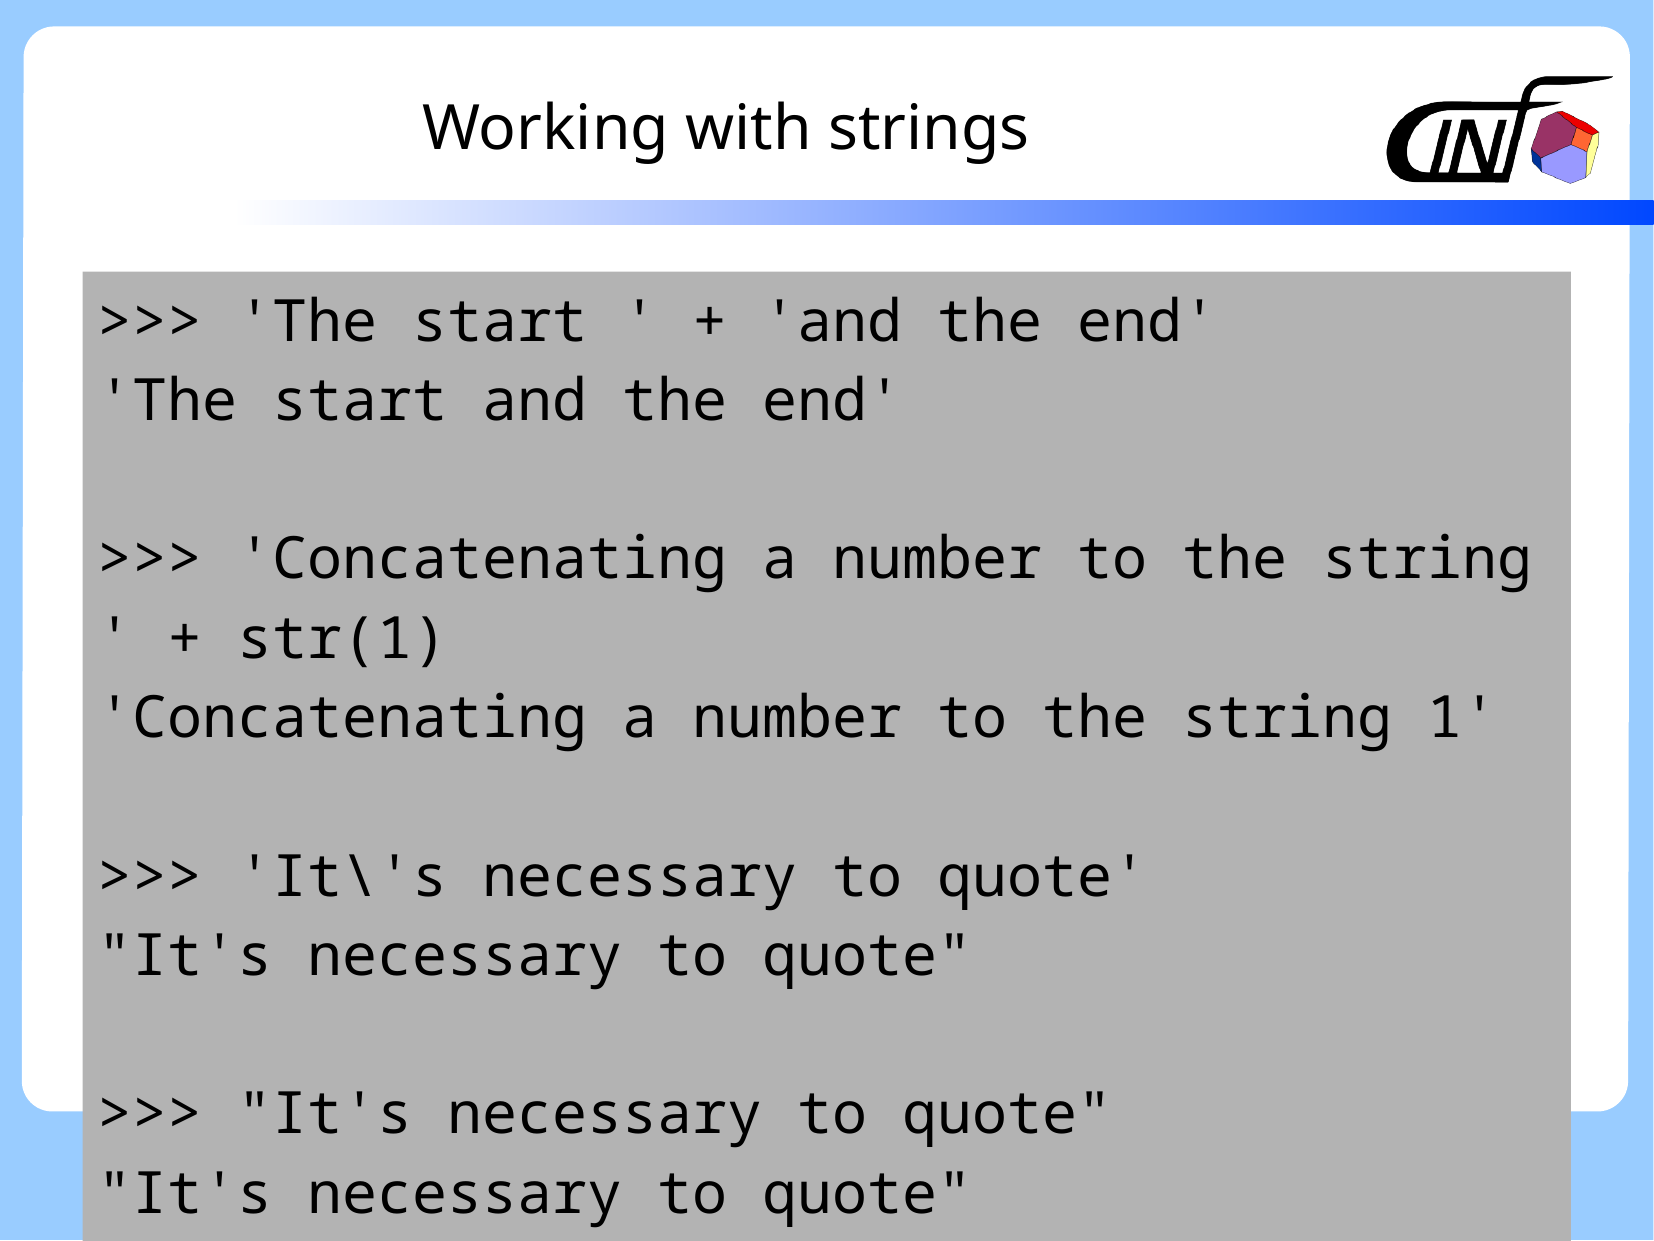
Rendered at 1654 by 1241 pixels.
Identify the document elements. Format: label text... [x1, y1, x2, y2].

text_box >>> 'The start ' + 'and the end' 'The start and the end' >>> 'Concatenating a number to the string ' + str(1) 'Concatenating a number to the string 1' >>> 'It\'s necessary to quote' "It's necessary to quote" >>> "It's necessary to quote" "It's necessary to quote" [82, 271, 1571, 1063]
picture [1386, 76, 1613, 184]
title Working with strings [82, 49, 1371, 201]
table_header B [956, 201, 961, 224]
